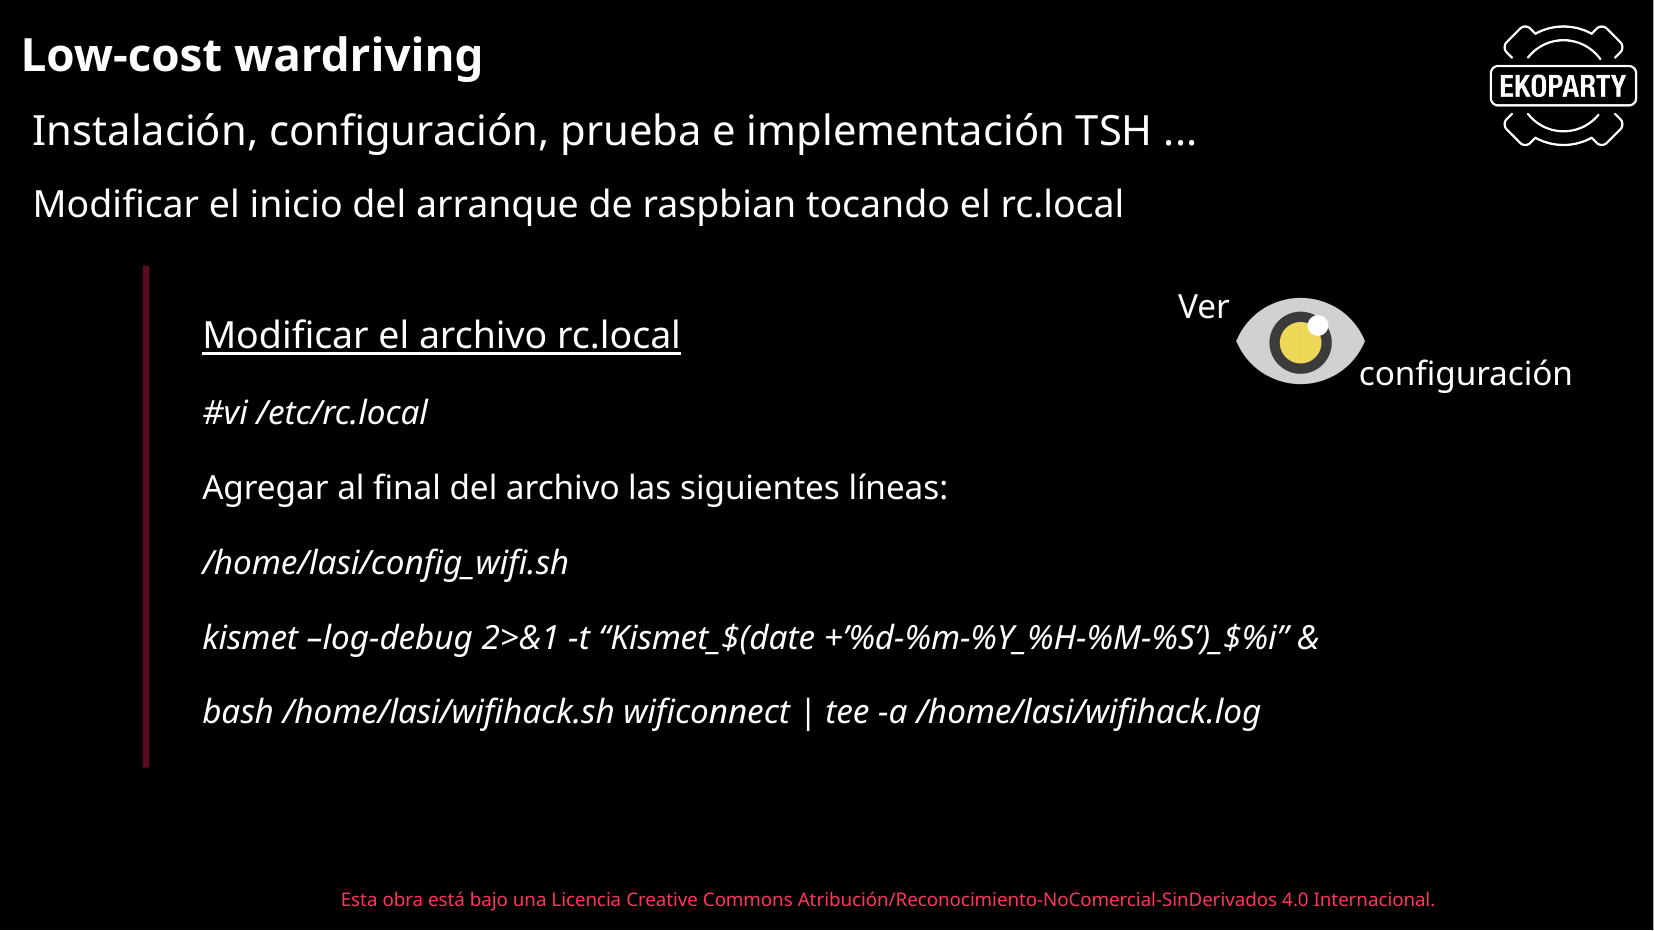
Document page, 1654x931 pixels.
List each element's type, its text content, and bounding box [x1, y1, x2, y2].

picture [1236, 277, 1365, 405]
text_box Modificar el inicio del arranque de raspbian tocando el rc.local [17, 170, 1472, 238]
text_box configuración [1344, 342, 1625, 410]
text_box Instalación, configuración, prueba e implementación TSH ... [17, 93, 1472, 162]
text_box Ver [1163, 275, 1267, 343]
text_box Esta obra está bajo una Licencia Creative Commons Atribución/Reconocimiento-NoComercial-SinDerivados 4.0 Internacional. [326, 878, 1654, 917]
text_box Modificar el archivo rc.local #vi /etc/rc.local Agregar al final del archivo las siguientes líneas: /home/lasi/config_wifi.sh kismet –log-debug 2>&1 -t “Kismet_$(date +’%d-%m-%Y_%H-%M-%S’)_$%i” & bash /home/lasi/wifihack.sh wificonnect | tee -a /home/lasi/wifihack.log [187, 301, 1629, 719]
picture [1476, 0, 1654, 178]
text_box Low-cost wardriving [5, 15, 1476, 88]
